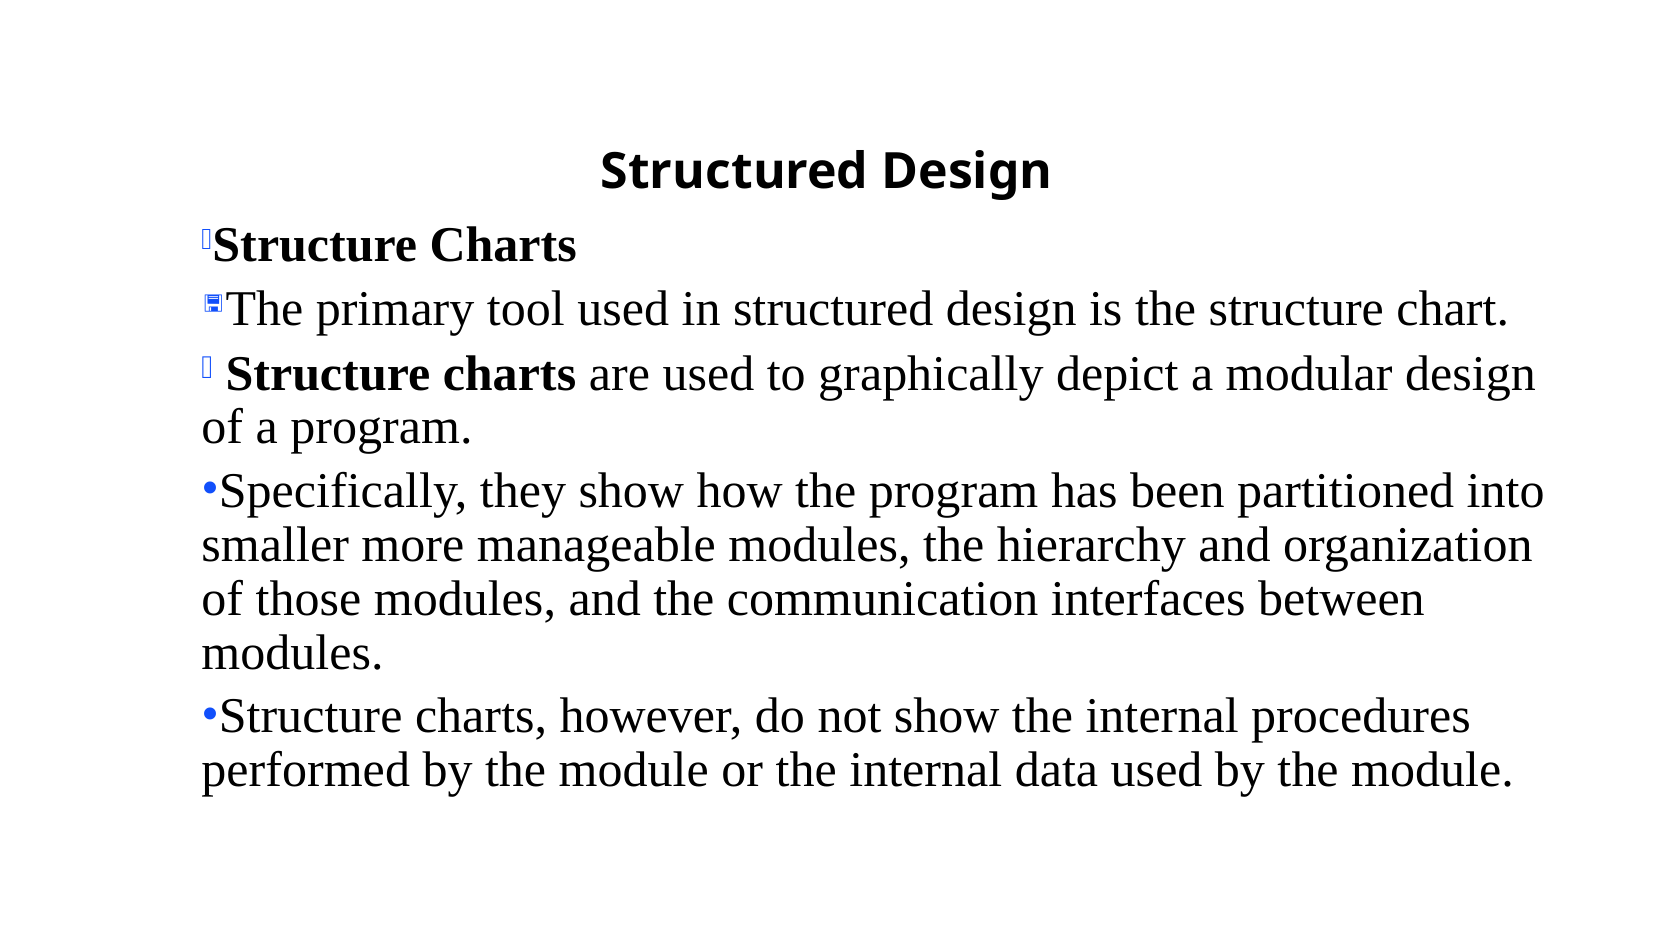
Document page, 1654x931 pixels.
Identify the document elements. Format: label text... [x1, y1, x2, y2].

title Structured Design [248, 130, 1406, 194]
list Structure Charts The primary tool used in structured design is the structure chart. Structure charts are used to graphically depict a modular design of a program. Specifically, they show how the program has been partitioned into smaller more manageable modules, the hierarchy and organization of those modules, and the communication interfaces between modules. Structure charts, however, do not show the internal procedures performed by the module or the internal data used by the module. [186, 210, 1592, 810]
